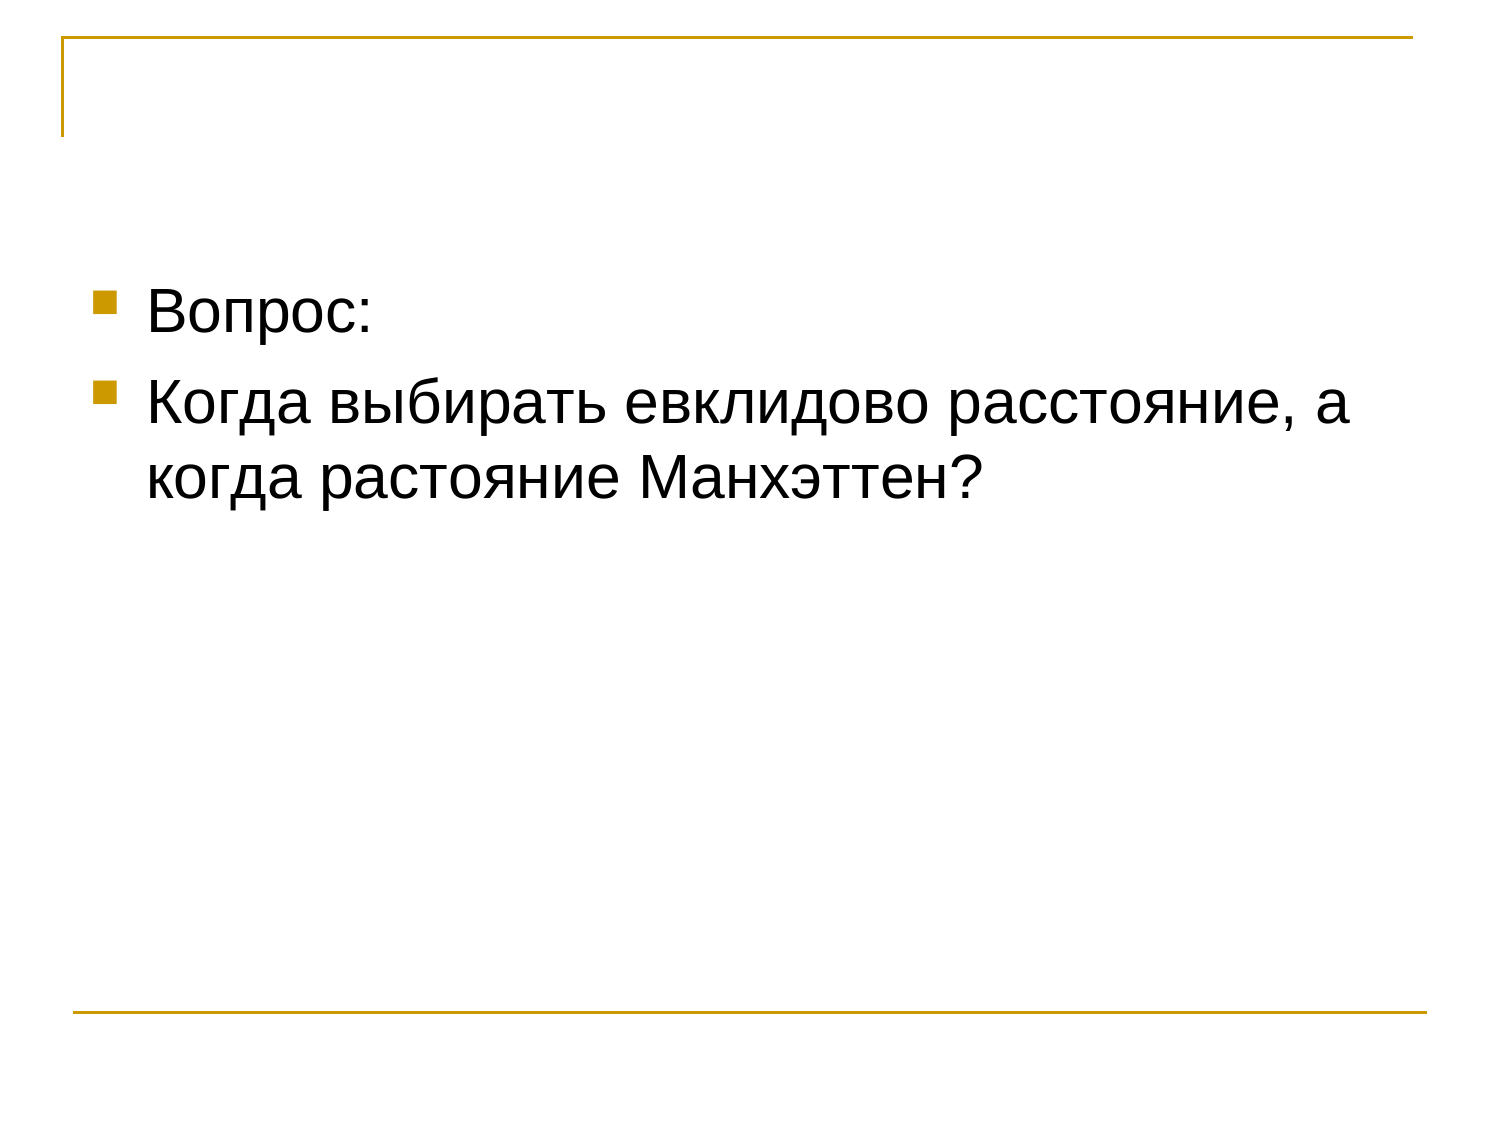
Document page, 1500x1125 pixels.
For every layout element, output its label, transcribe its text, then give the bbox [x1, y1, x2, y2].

list Вопрос: Когда выбирать евклидово расстояние, а когда растояние Манхэттен? [75, 262, 1426, 1006]
